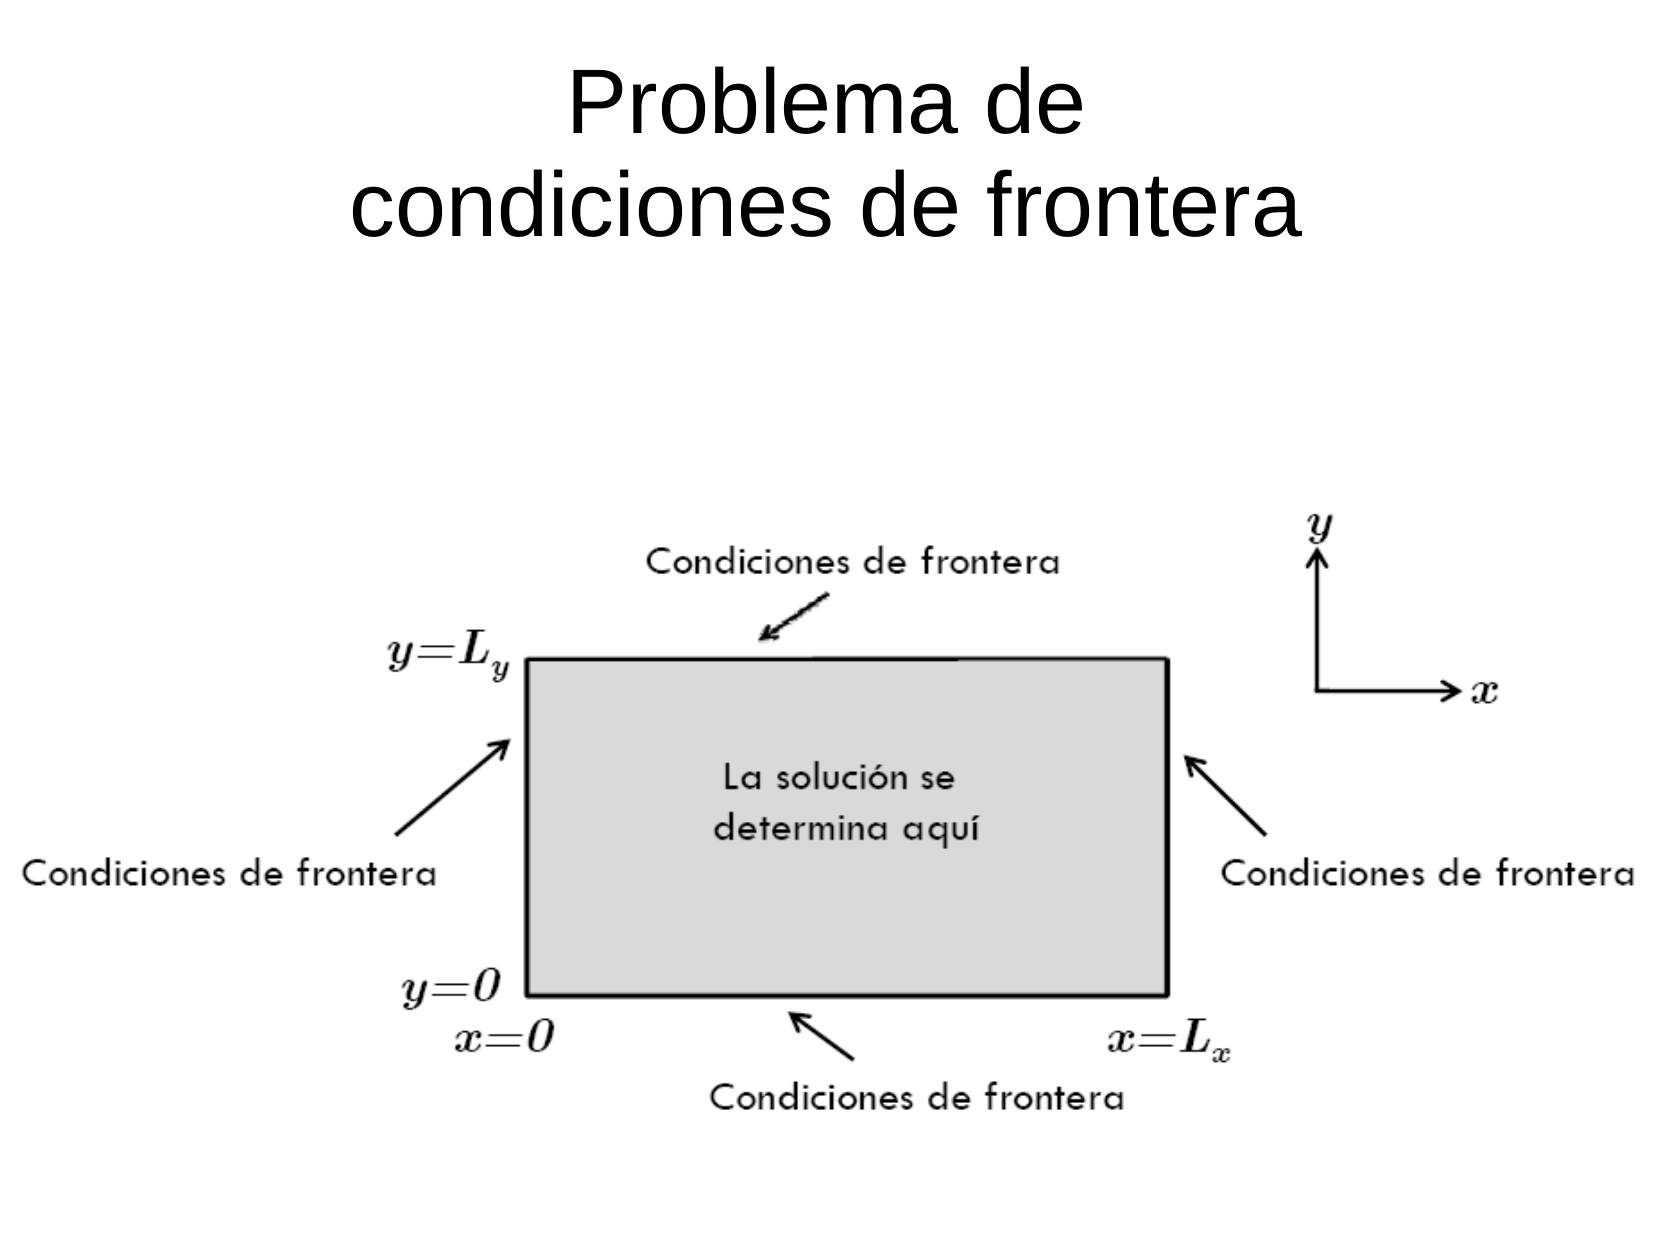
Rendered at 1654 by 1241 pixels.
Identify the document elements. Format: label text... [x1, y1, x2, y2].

title Problema de condiciones de frontera [82, 50, 1571, 256]
picture [17, 483, 1654, 1152]
